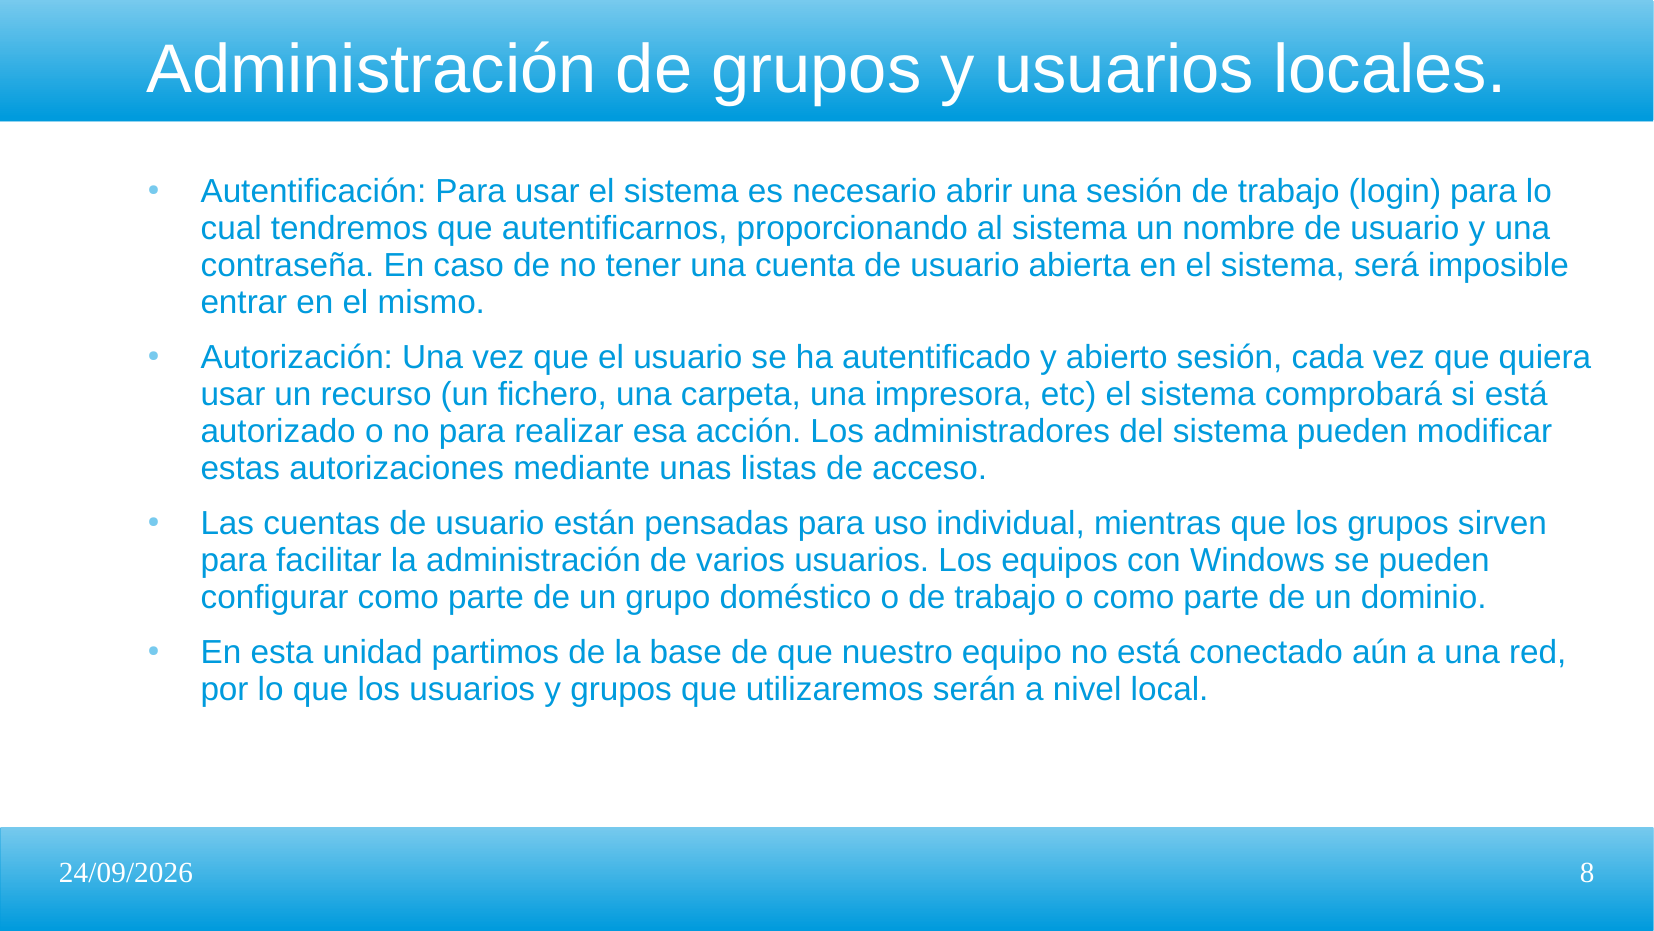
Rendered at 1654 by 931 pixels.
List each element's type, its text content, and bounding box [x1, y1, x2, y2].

list Autentificación: Para usar el sistema es necesario abrir una sesión de trabajo (login) para lo cual tendremos que autentificarnos, proporcionando al sistema un nombre de usuario y una contraseña. En caso de no tener una cuenta de usuario abierta en el sistema, será imposible entrar en el mismo. Autorización: Una vez que el usuario se ha autentificado y abierto sesión, cada vez que quiera usar un recurso (un fichero, una carpeta, una impresora, etc) el sistema comprobará si está autorizado o no para realizar esa acción. Los administradores del sistema pueden modificar estas autorizaciones mediante unas listas de acceso. Las cuentas de usuario están pensadas para uso individual, mientras que los grupos sirven para facilitar la administración de varios usuarios. Los equipos con Windows se pueden configurar como parte de un grupo doméstico o de trabajo o como parte de un dominio. En esta unidad partimos de la base de que nuestro equipo no está conectado aún a una red, por lo que los usuarios y grupos que utilizaremos serán a nivel local. [58, 118, 1595, 768]
title Administración de grupos y usuarios locales. [0, 0, 1654, 206]
